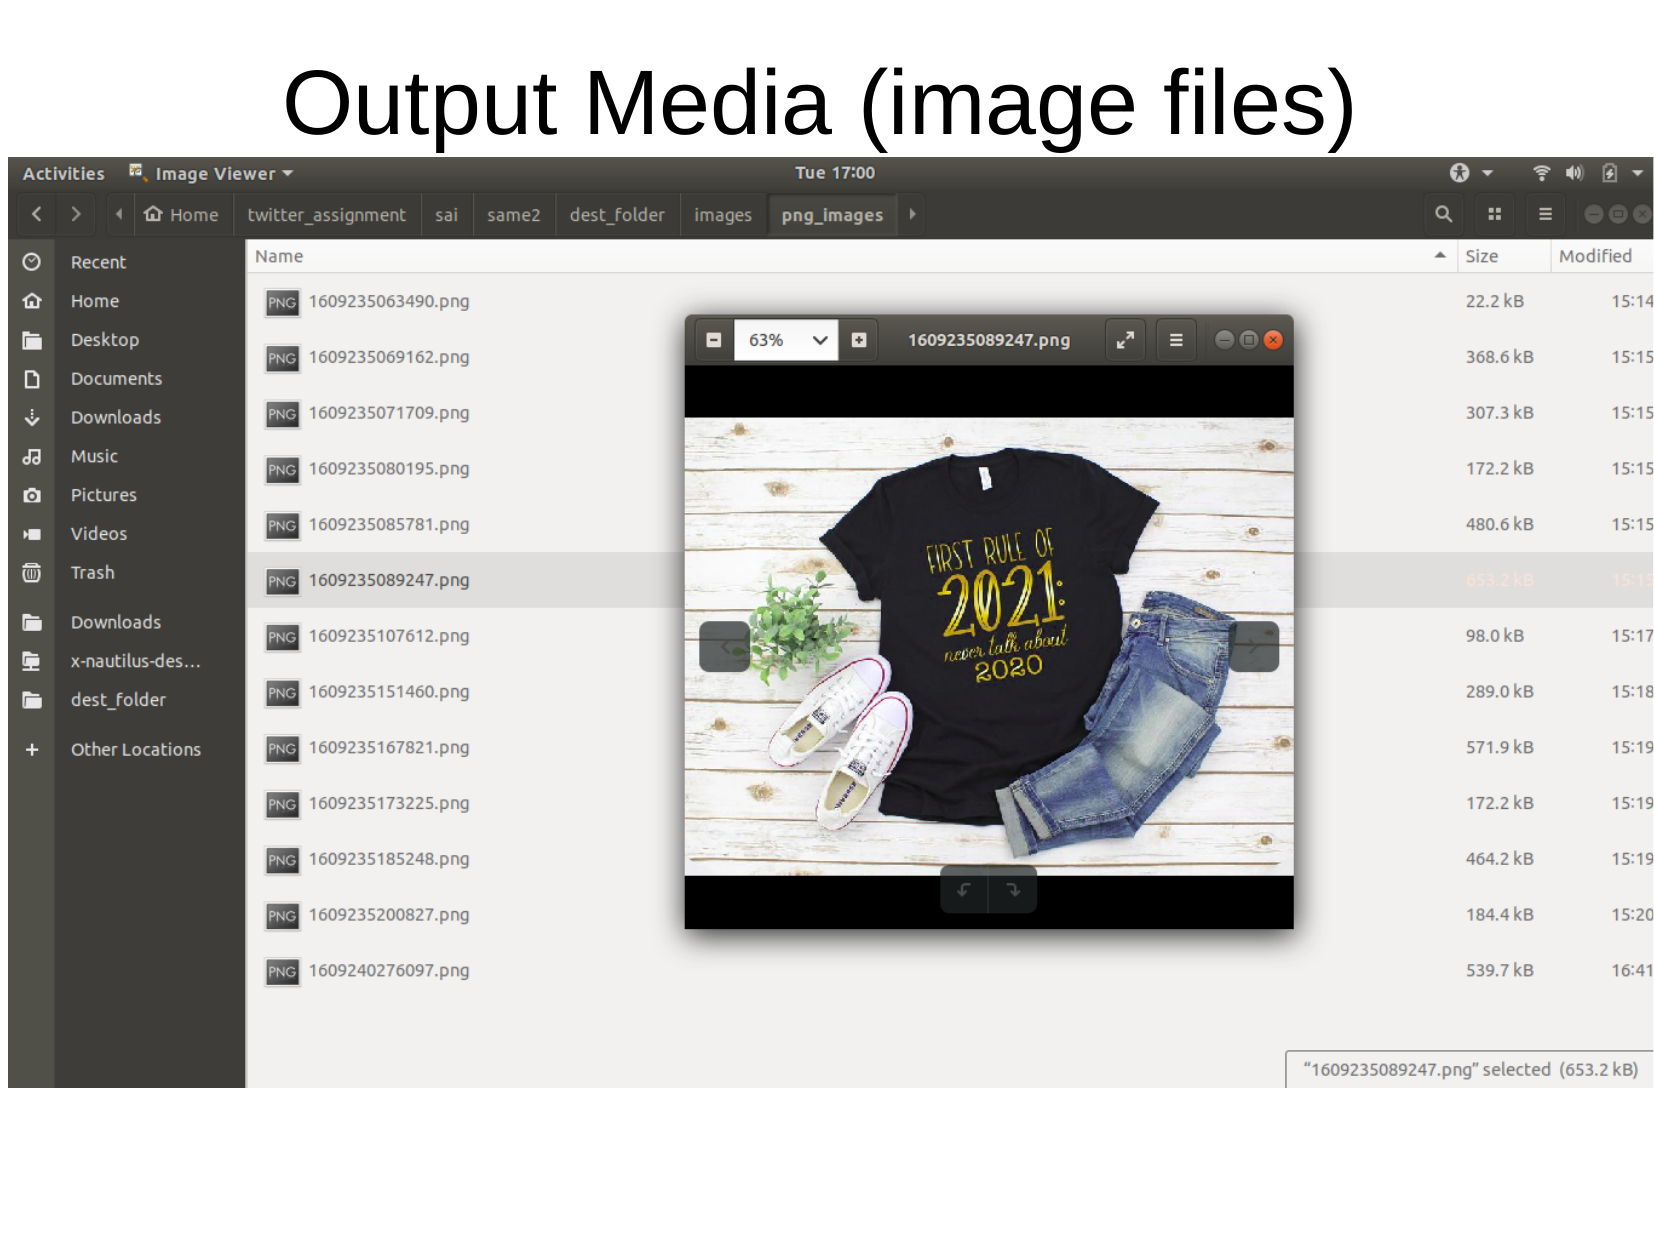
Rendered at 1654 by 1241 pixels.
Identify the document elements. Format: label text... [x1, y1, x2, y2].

title Output Media (image files) [76, 0, 1565, 157]
picture [8, 157, 1654, 1088]
